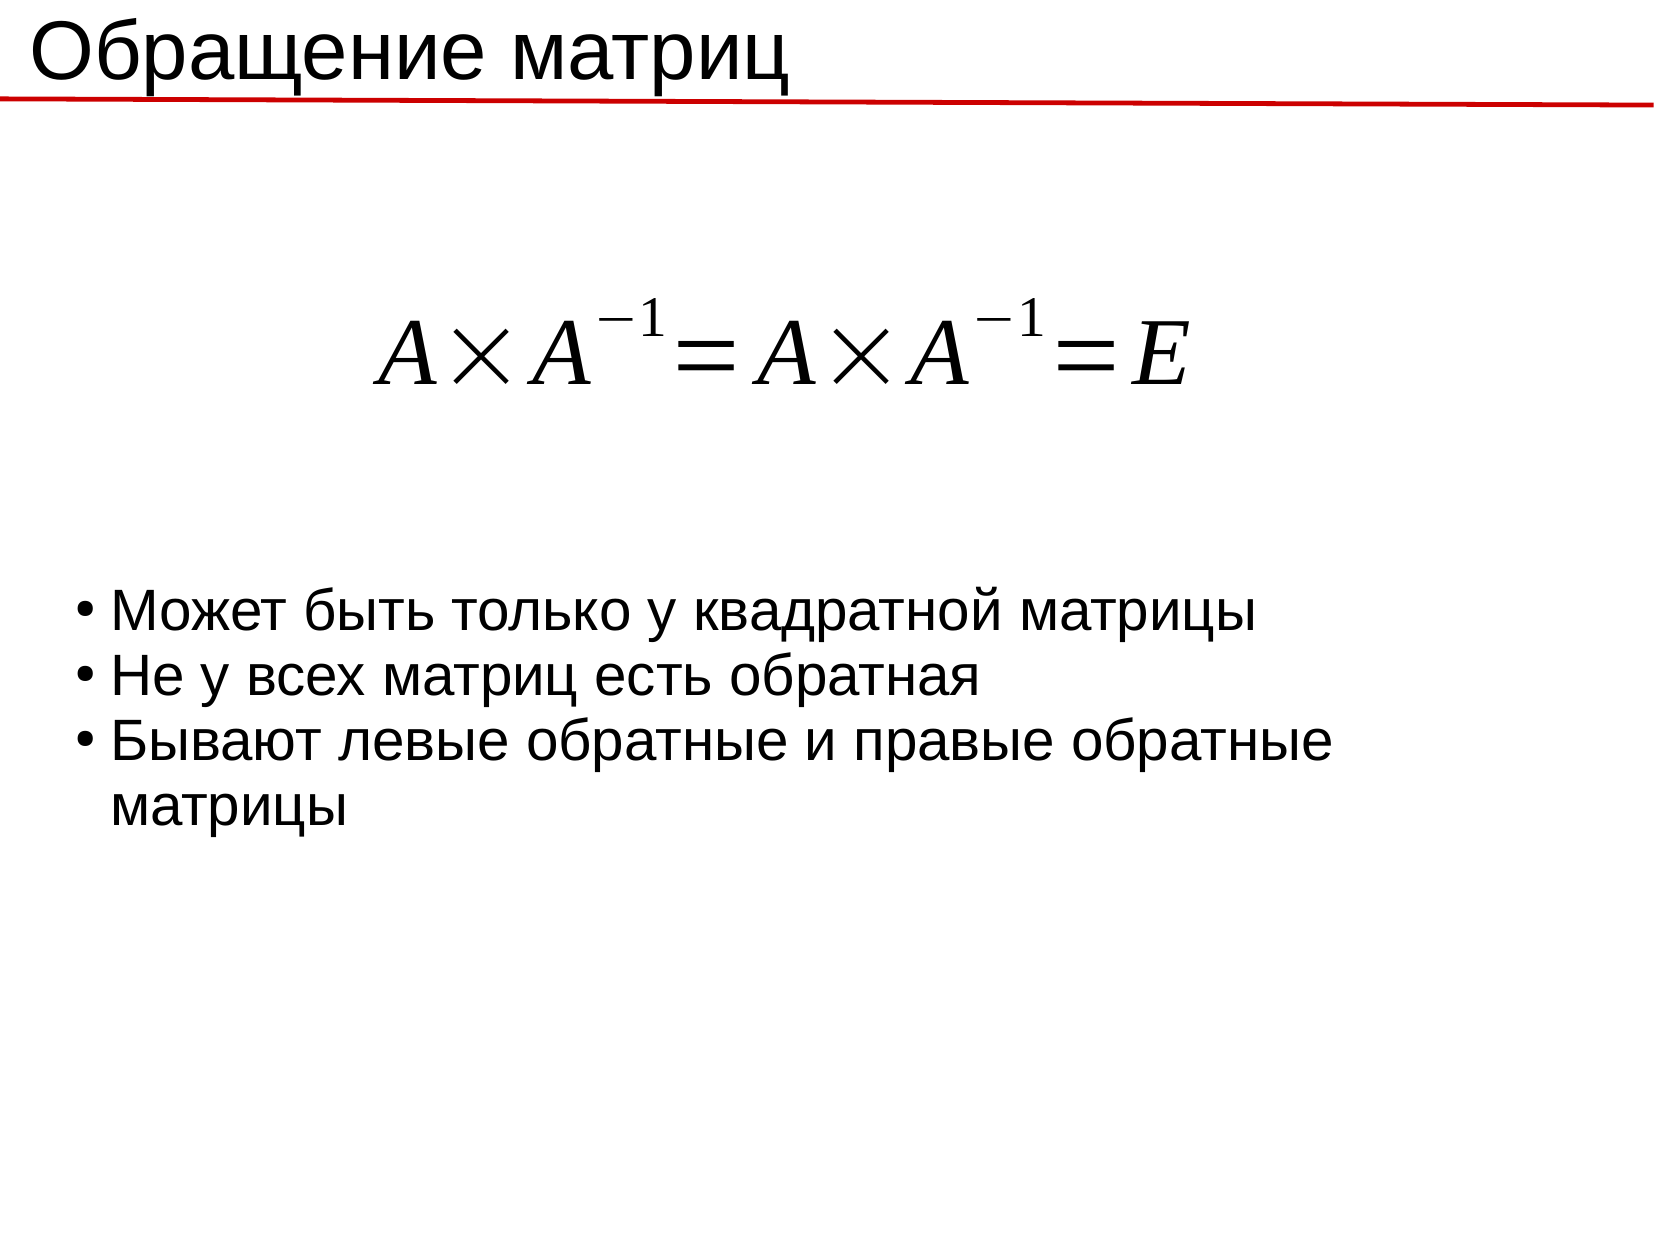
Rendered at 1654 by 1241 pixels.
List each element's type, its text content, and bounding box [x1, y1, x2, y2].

text_box Может быть только у квадратной матрицы Не у всех матриц есть обратная Бывают левые обратные и правые обратные матрицы [60, 570, 1471, 845]
title Обращение матриц [29, 2, 1335, 99]
chart [362, 285, 1201, 406]
